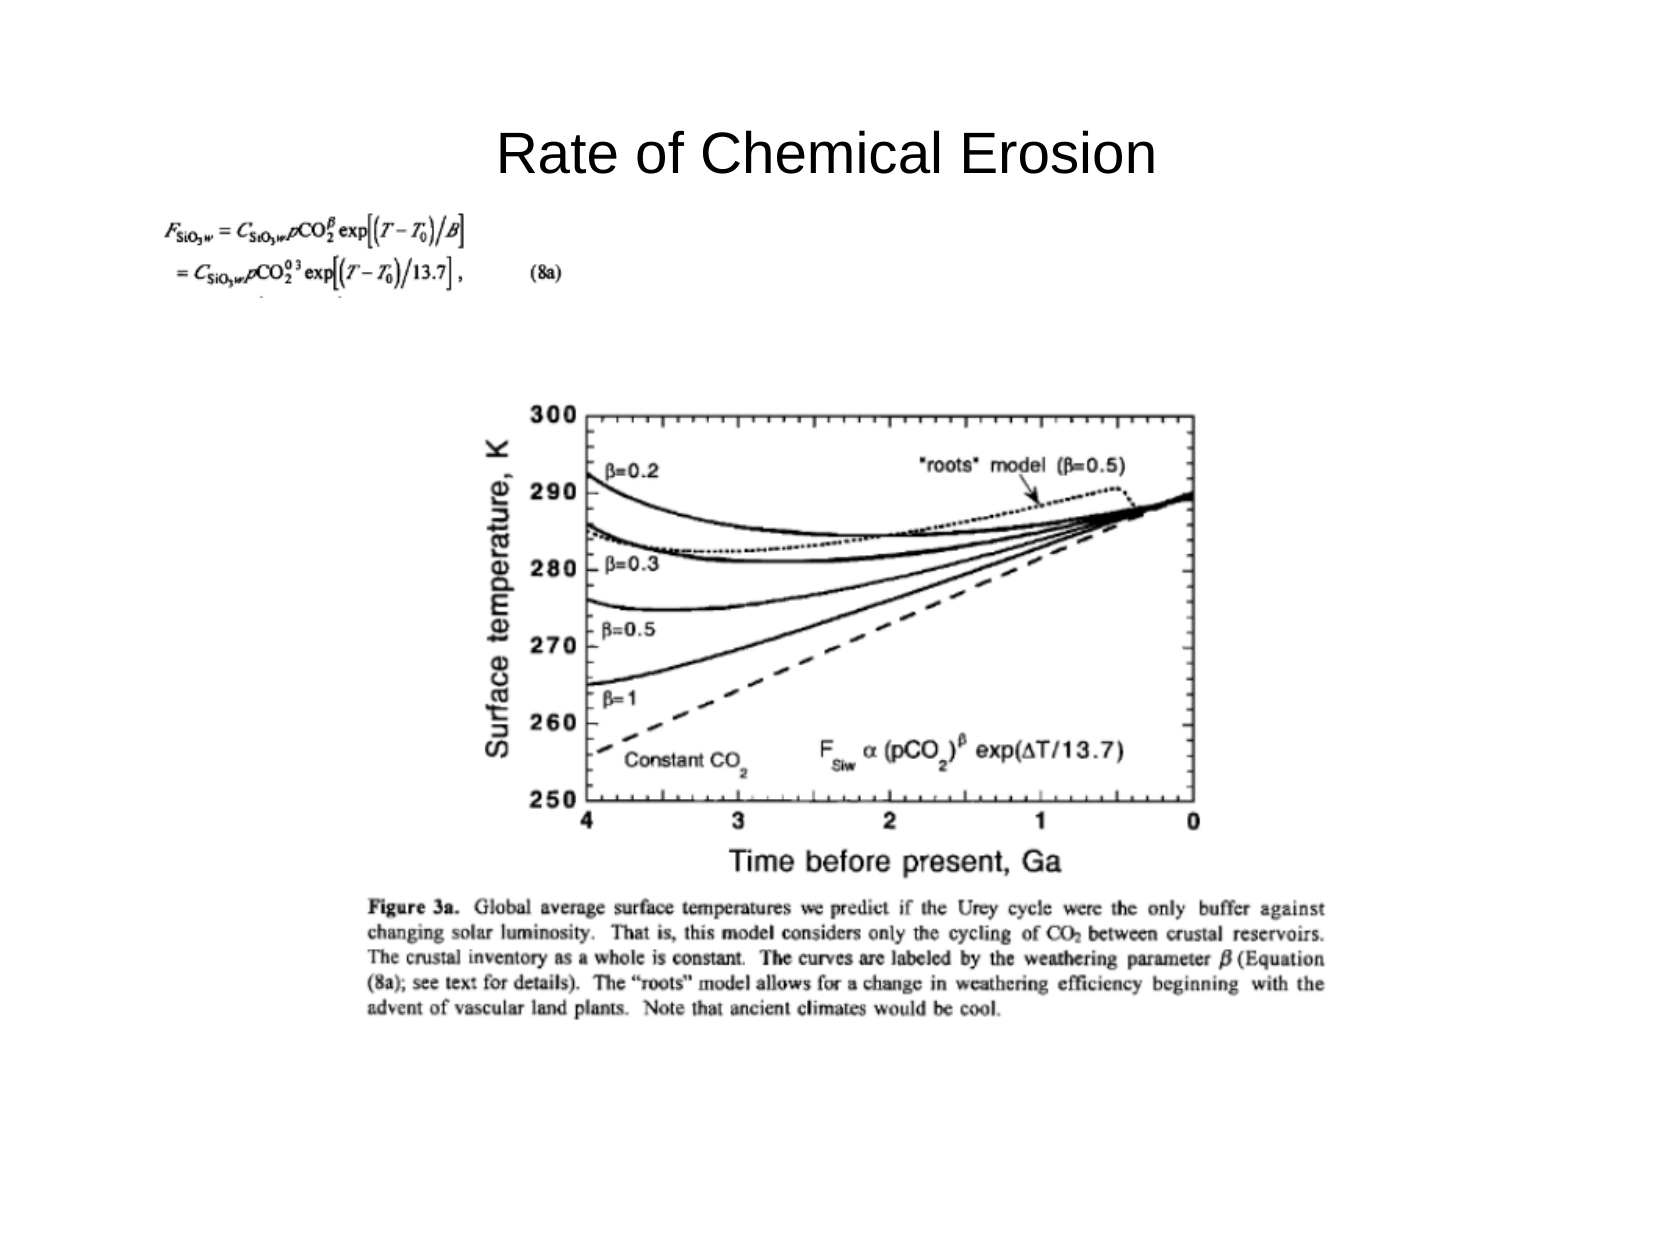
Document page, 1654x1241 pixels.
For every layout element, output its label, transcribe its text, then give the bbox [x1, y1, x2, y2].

title Rate of Chemical Erosion [82, 49, 1571, 257]
picture [80, 209, 586, 298]
picture [304, 365, 1369, 1070]
